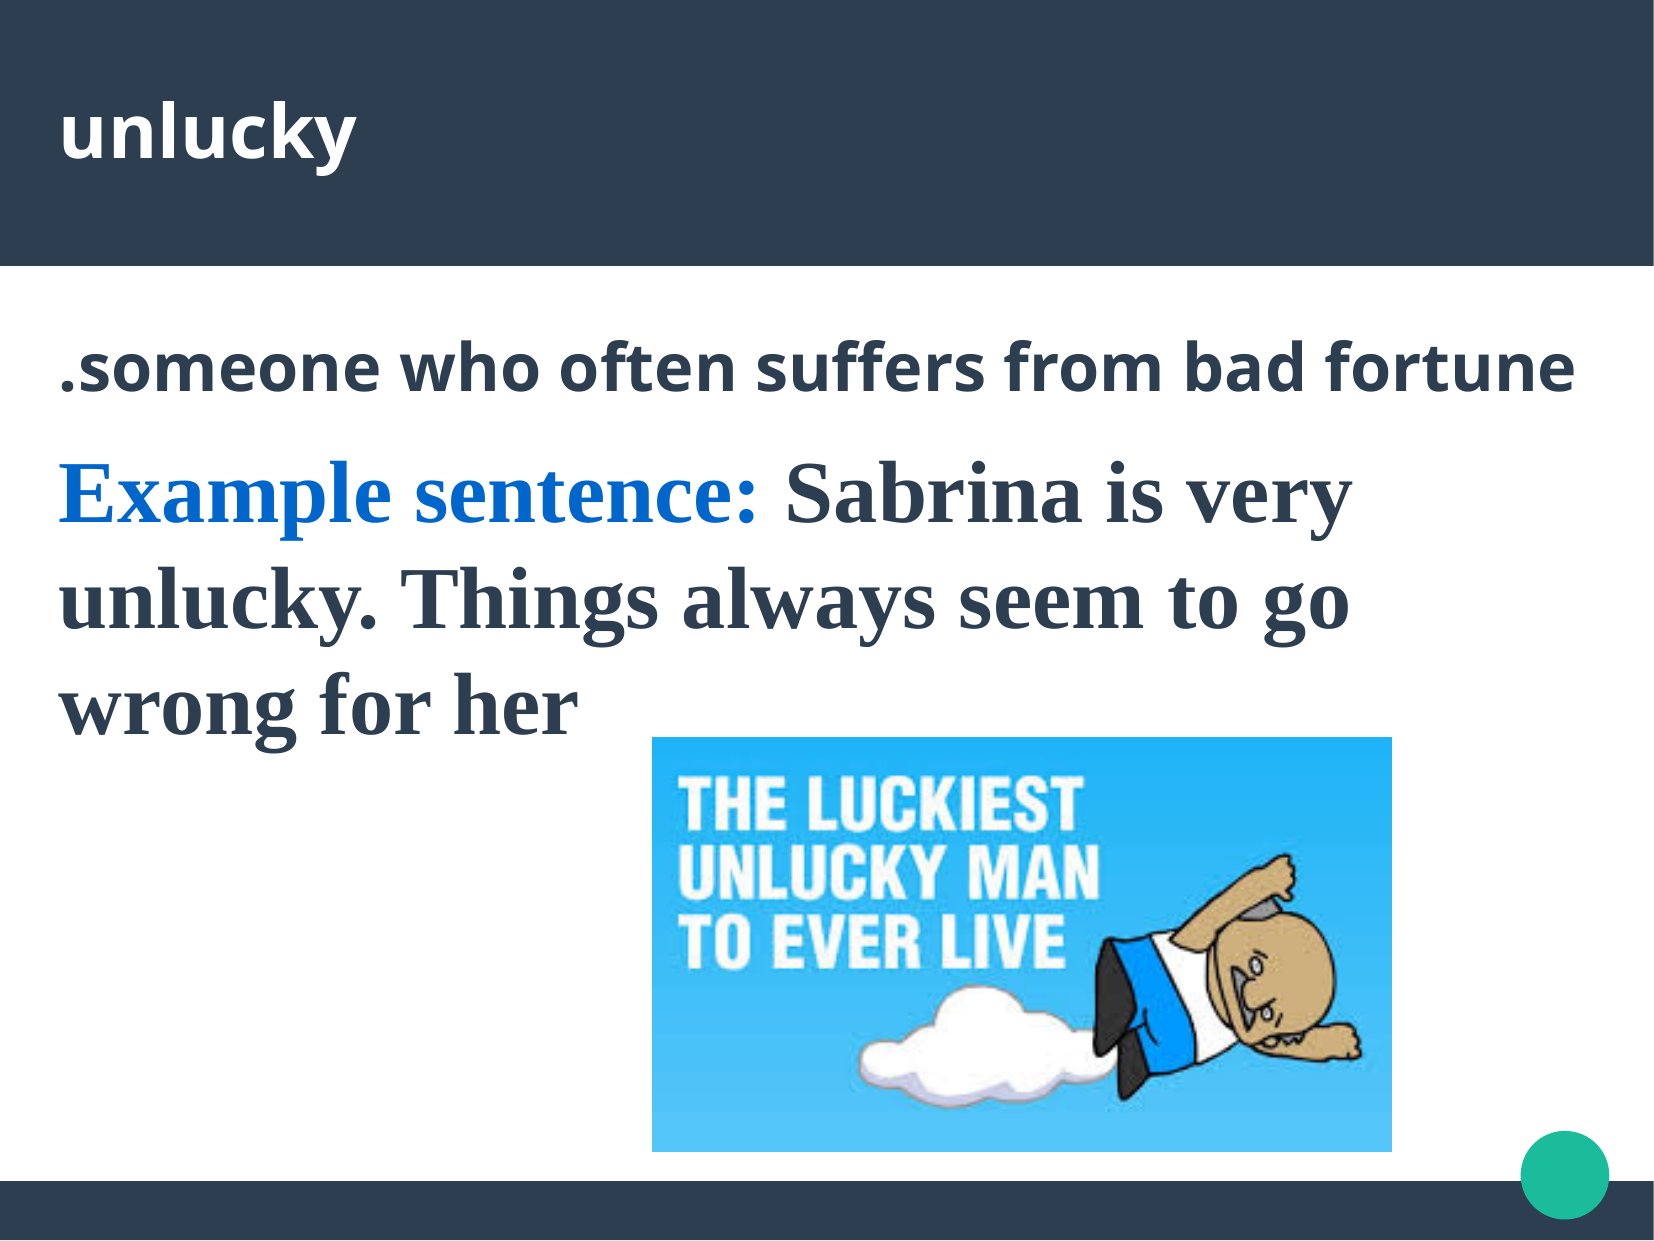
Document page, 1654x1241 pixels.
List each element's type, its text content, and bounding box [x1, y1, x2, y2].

picture [652, 737, 1392, 1152]
list someone who often suffers from bad fortune. Example sentence: Sabrina is very unlucky. Things always seem to go wrong for her [59, 324, 1595, 1152]
title unlucky [59, 49, 1595, 207]
